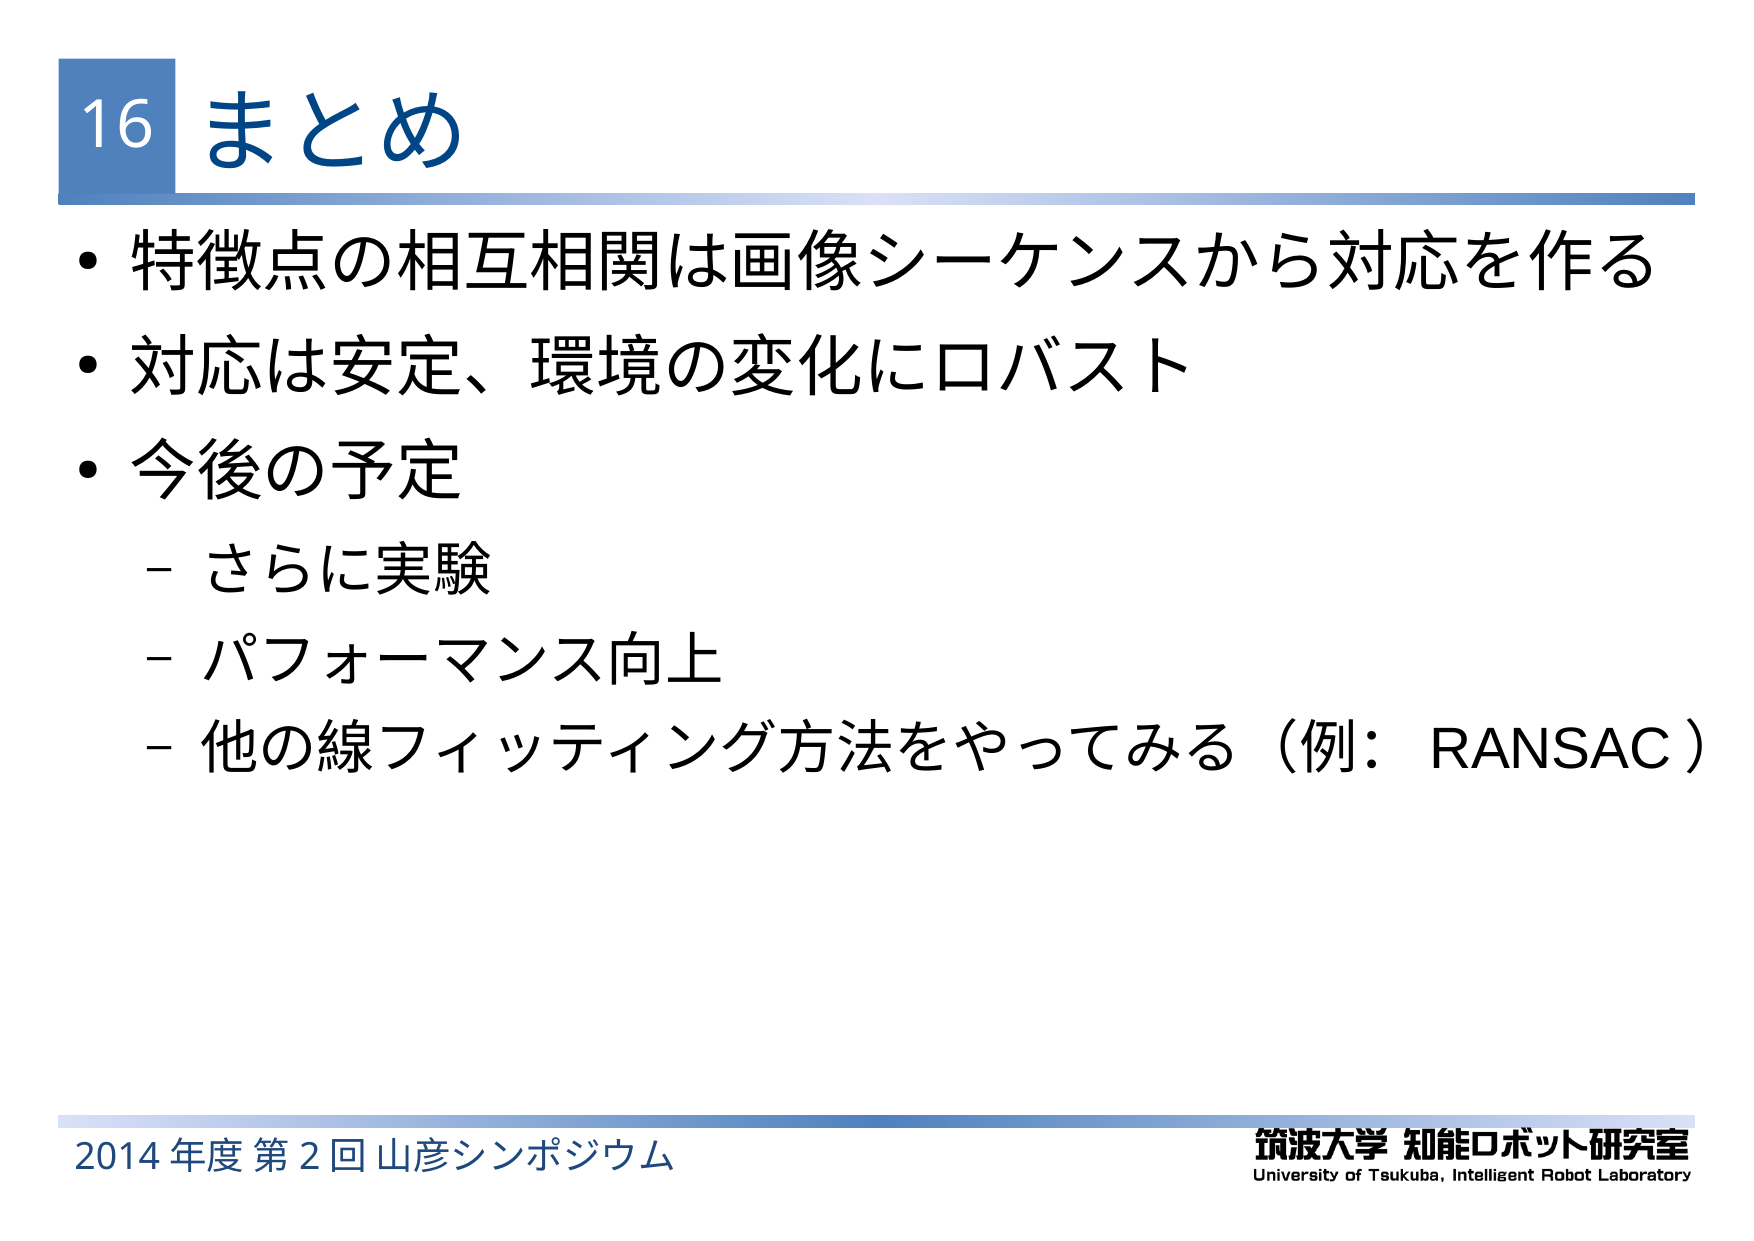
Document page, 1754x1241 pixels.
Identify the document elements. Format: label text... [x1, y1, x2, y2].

picture [1252, 1127, 1691, 1182]
list 特徴点の相互相関は画像シーケンスから対応を作る 対応は安定、環境の変化にロバスト 今後の予定 さらに実験 パフォーマンス向上 他の線フィッティング方法をやってみる（例：RANSAC） [58, 223, 1754, 1116]
title まとめ [193, 61, 1651, 205]
